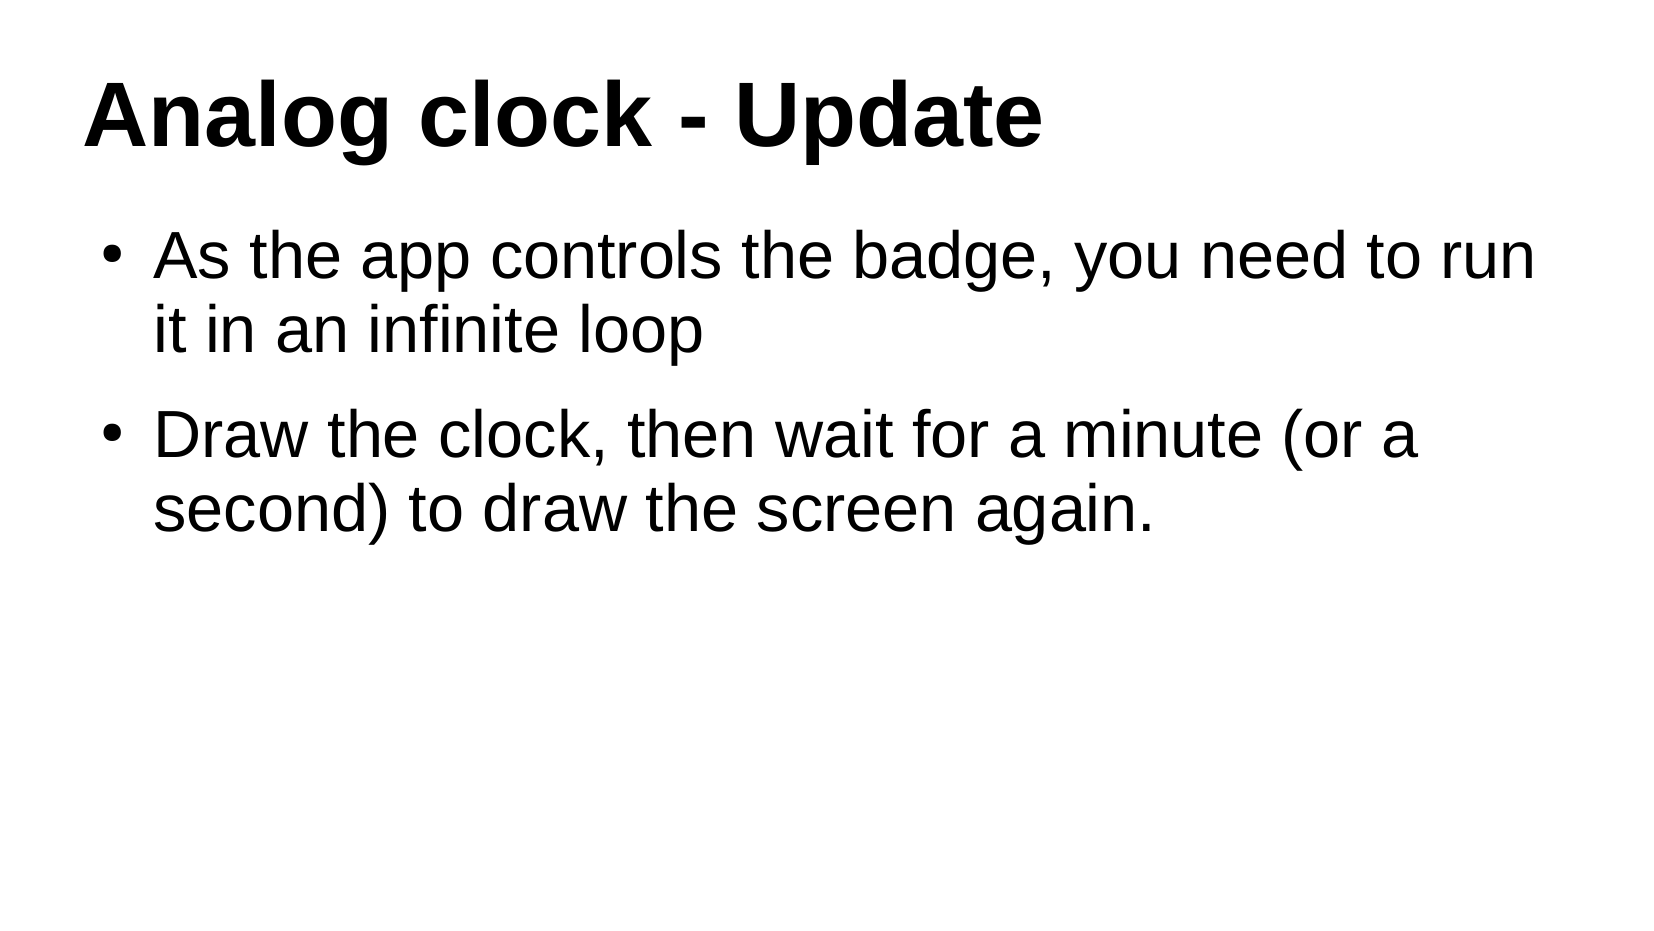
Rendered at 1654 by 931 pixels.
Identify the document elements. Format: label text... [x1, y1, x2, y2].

list As the app controls the badge, you need to run it in an infinite loop Draw the clock, then wait for a minute (or a second) to draw the screen again. [82, 217, 1571, 758]
title Analog clock - Update [82, 37, 1571, 193]
